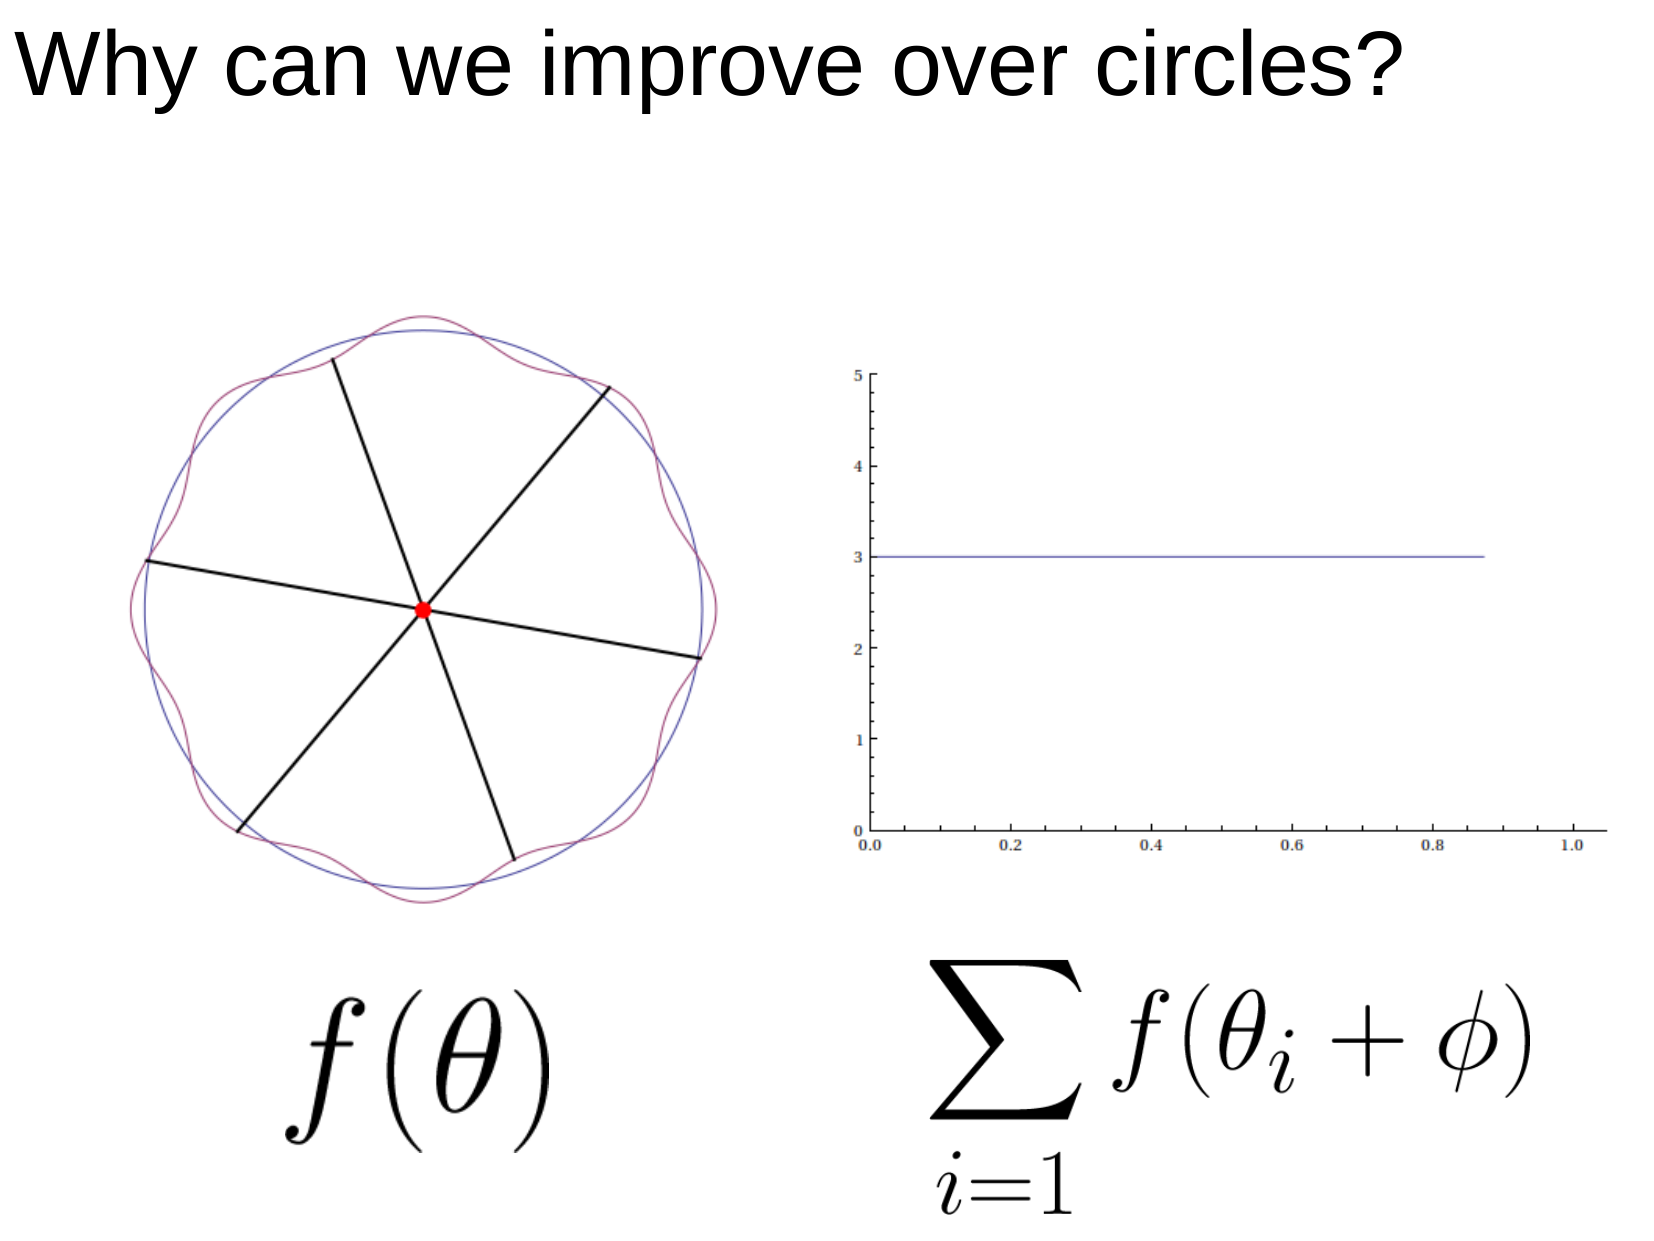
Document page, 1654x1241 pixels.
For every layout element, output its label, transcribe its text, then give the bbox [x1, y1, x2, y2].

picture [46, 278, 1609, 1216]
text_box Why can we improve over circles? [0, 5, 1654, 123]
picture [285, 989, 549, 1153]
